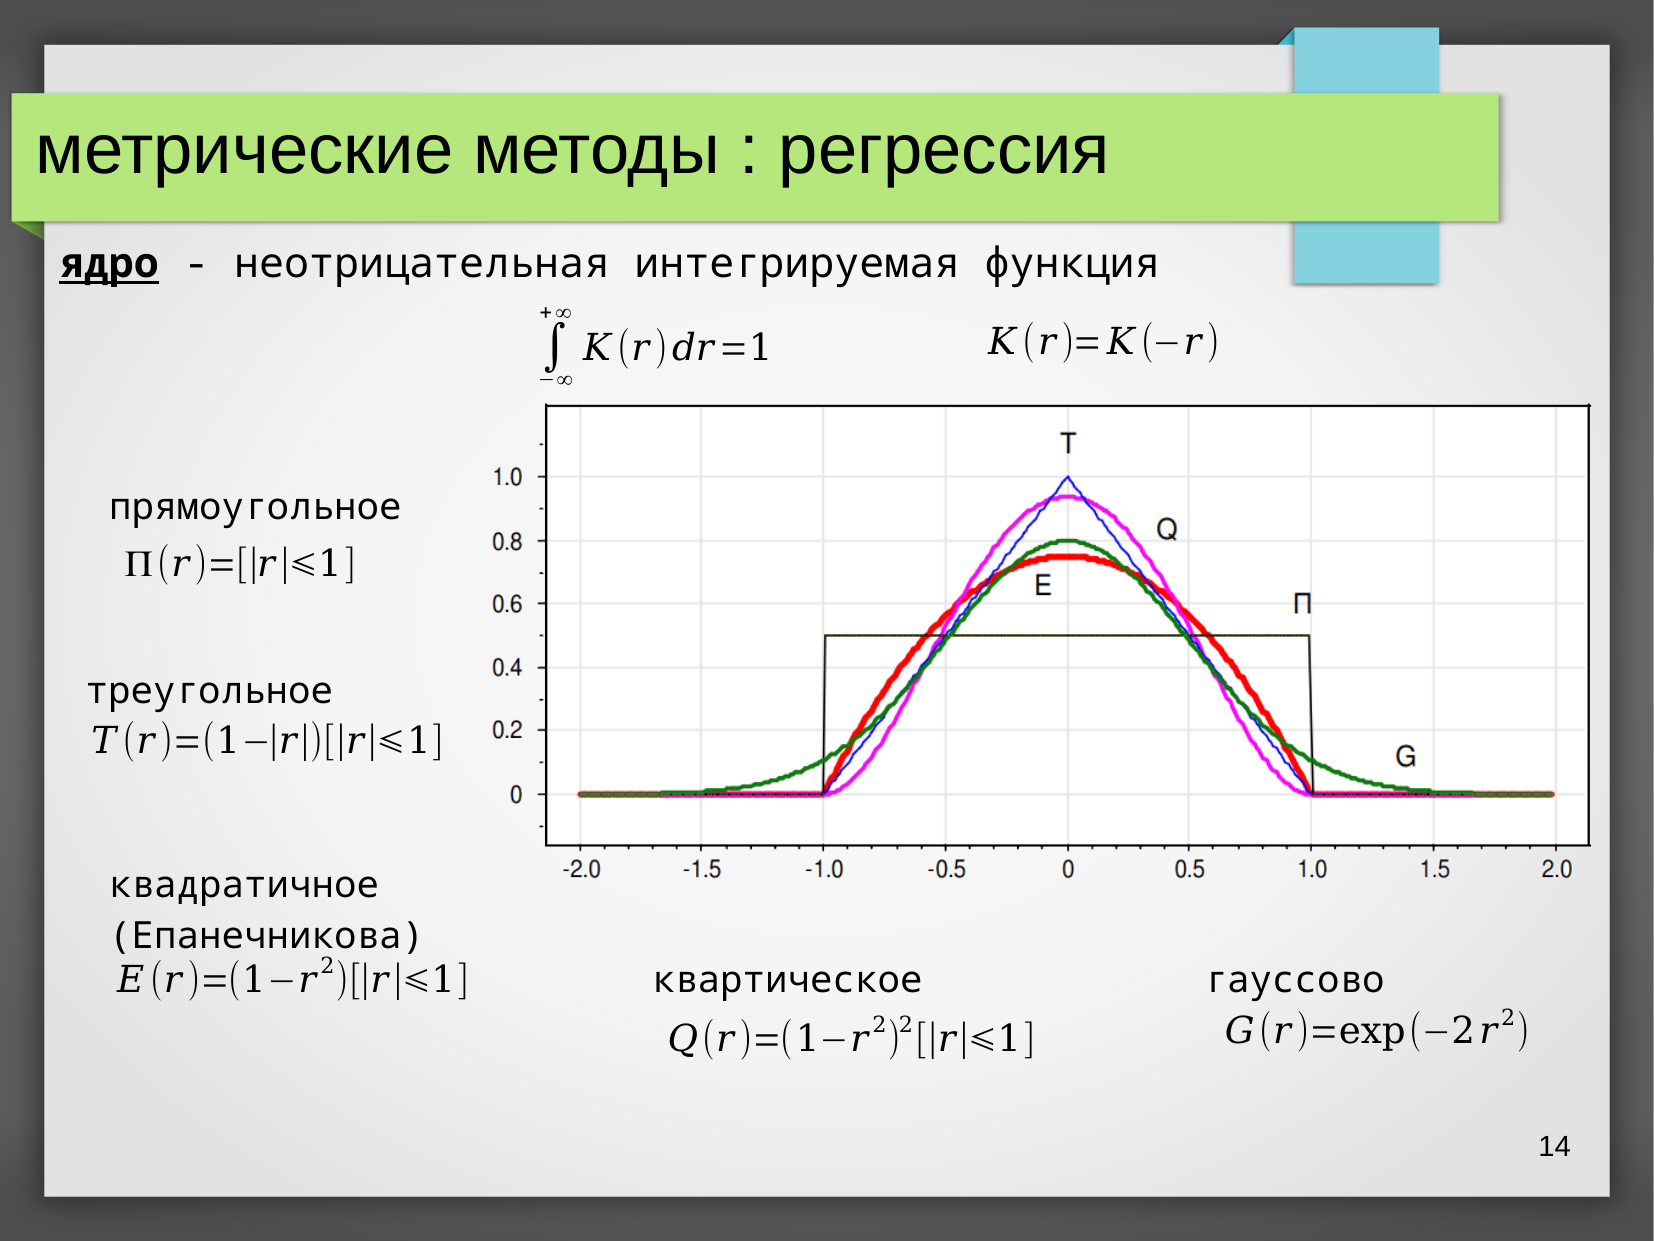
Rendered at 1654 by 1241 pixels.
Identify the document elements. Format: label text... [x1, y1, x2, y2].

chart [109, 953, 475, 1004]
text_box прямоугольное [94, 472, 438, 532]
title метрические методы : регрессия [35, 108, 1170, 190]
subtitle ядро - неотрицательная интегрируемая функция [59, 236, 1288, 287]
text_box квартическое [637, 944, 1043, 1009]
chart [85, 720, 449, 766]
chart [531, 307, 779, 388]
chart [118, 541, 362, 588]
chart [1218, 1009, 1536, 1056]
chart [661, 1012, 1041, 1063]
picture [0, 0, 1654, 1241]
chart [980, 320, 1226, 367]
text_box треугольное [70, 655, 476, 720]
text_box гауссово [1189, 944, 1595, 1009]
text_box квадратичное (Епанечникова) [94, 850, 500, 953]
